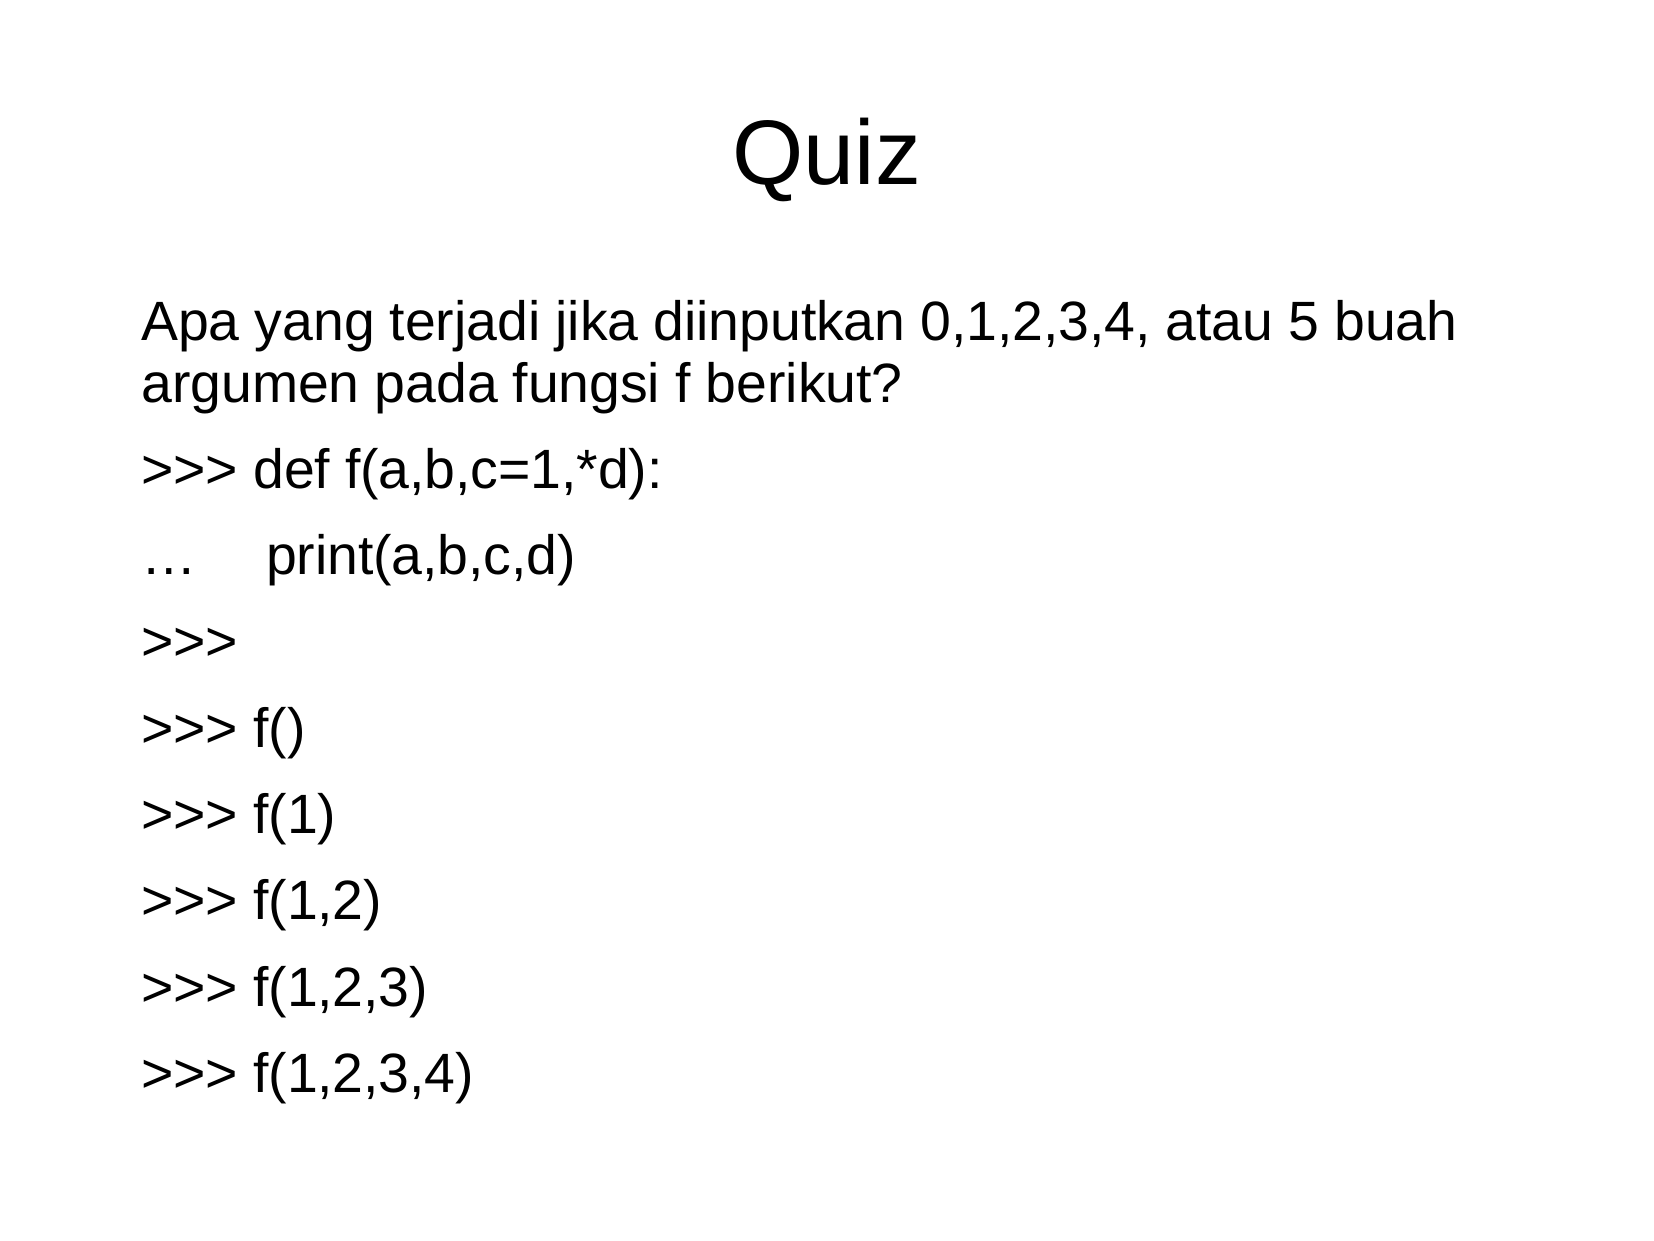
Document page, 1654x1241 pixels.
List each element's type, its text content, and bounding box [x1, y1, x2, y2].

list Apa yang terjadi jika diinputkan 0,1,2,3,4, atau 5 buah argumen pada fungsi f berikut? >>> def f(a,b,c=1,*d): … print(a,b,c,d) >>> >>> f() >>> f(1) >>> f(1,2) >>> f(1,2,3) >>> f(1,2,3,4) [82, 290, 1571, 1111]
title Quiz [82, 49, 1571, 257]
